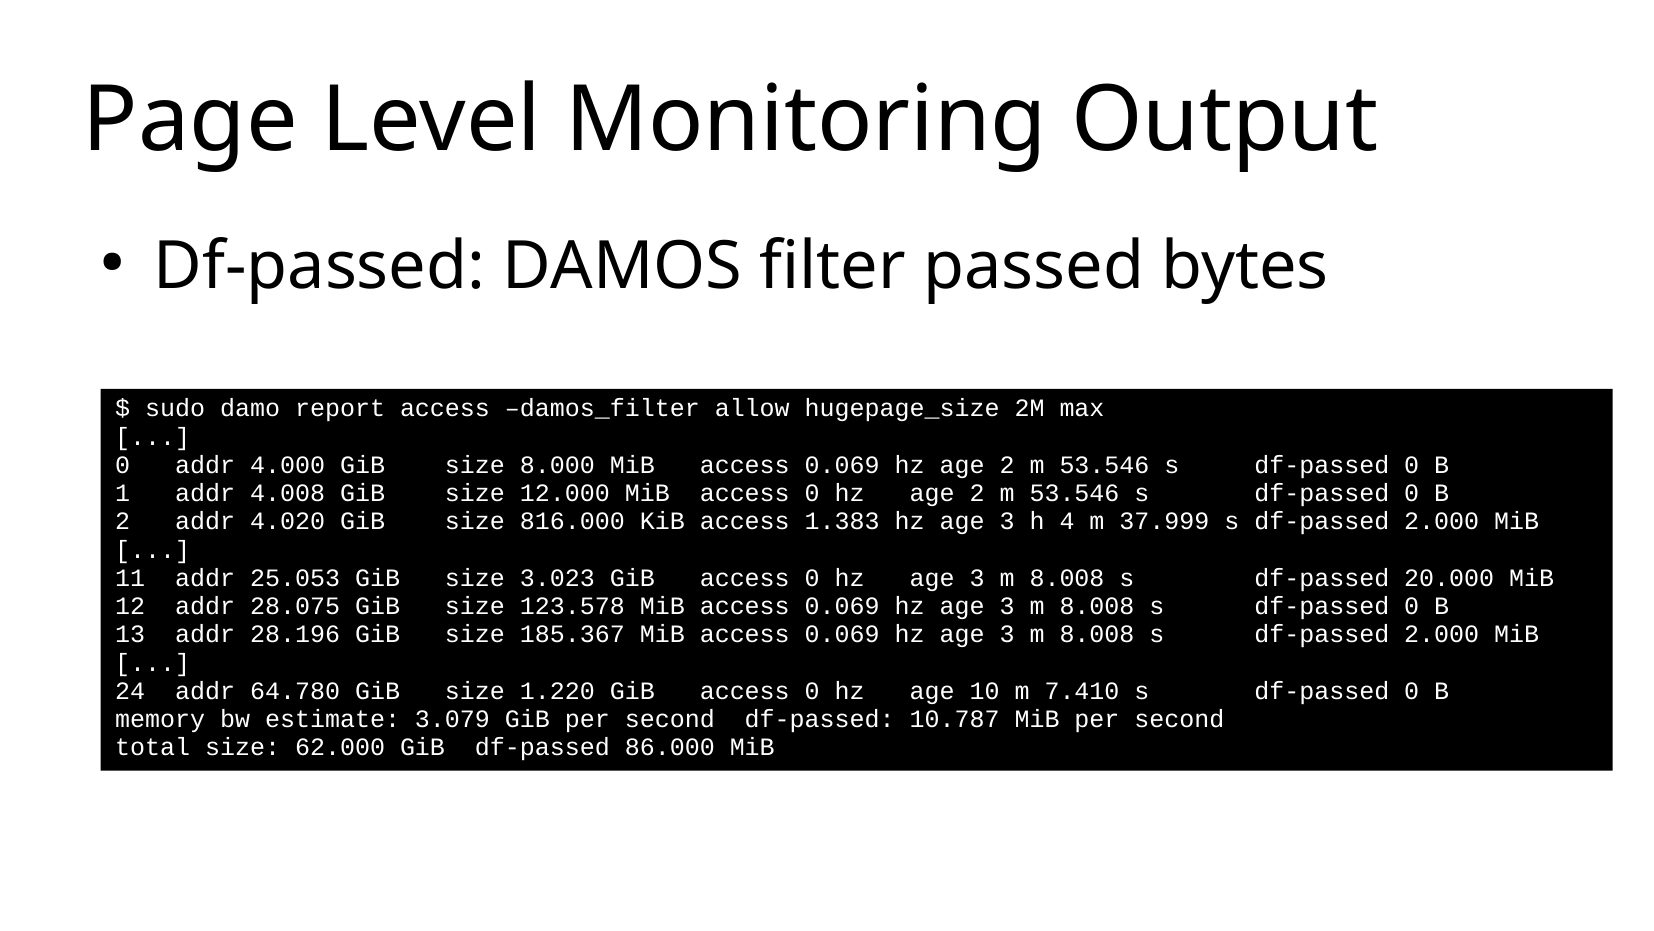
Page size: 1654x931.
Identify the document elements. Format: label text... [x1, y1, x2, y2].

list Df-passed: DAMOS filter passed bytes [82, 217, 1571, 758]
title Page Level Monitoring Output [82, 37, 1571, 193]
text_box $ sudo damo report access –damos_filter allow hugepage_size 2M max [...] 0 addr 4.000 GiB size 8.000 MiB access 0.069 hz age 2 m 53.546 s df-passed 0 B 1 addr 4.008 GiB size 12.000 MiB access 0 hz age 2 m 53.546 s df-passed 0 B 2 addr 4.020 GiB size 816.000 KiB access 1.383 hz age 3 h 4 m 37.999 s df-passed 2.000 MiB [...] 11 addr 25.053 GiB size 3.023 GiB access 0 hz age 3 m 8.008 s df-passed 20.000 MiB 12 addr 28.075 GiB size 123.578 MiB access 0.069 hz age 3 m 8.008 s df-passed 0 B 13 addr 28.196 GiB size 185.367 MiB access 0.069 hz age 3 m 8.008 s df-passed 2.000 MiB [...] 24 addr 64.780 GiB size 1.220 GiB access 0 hz age 10 m 7.410 s df-passed 0 B memory bw estimate: 3.079 GiB per second df-passed: 10.787 MiB per second total size: 62.000 GiB df-passed 86.000 MiB [100, 388, 1613, 771]
